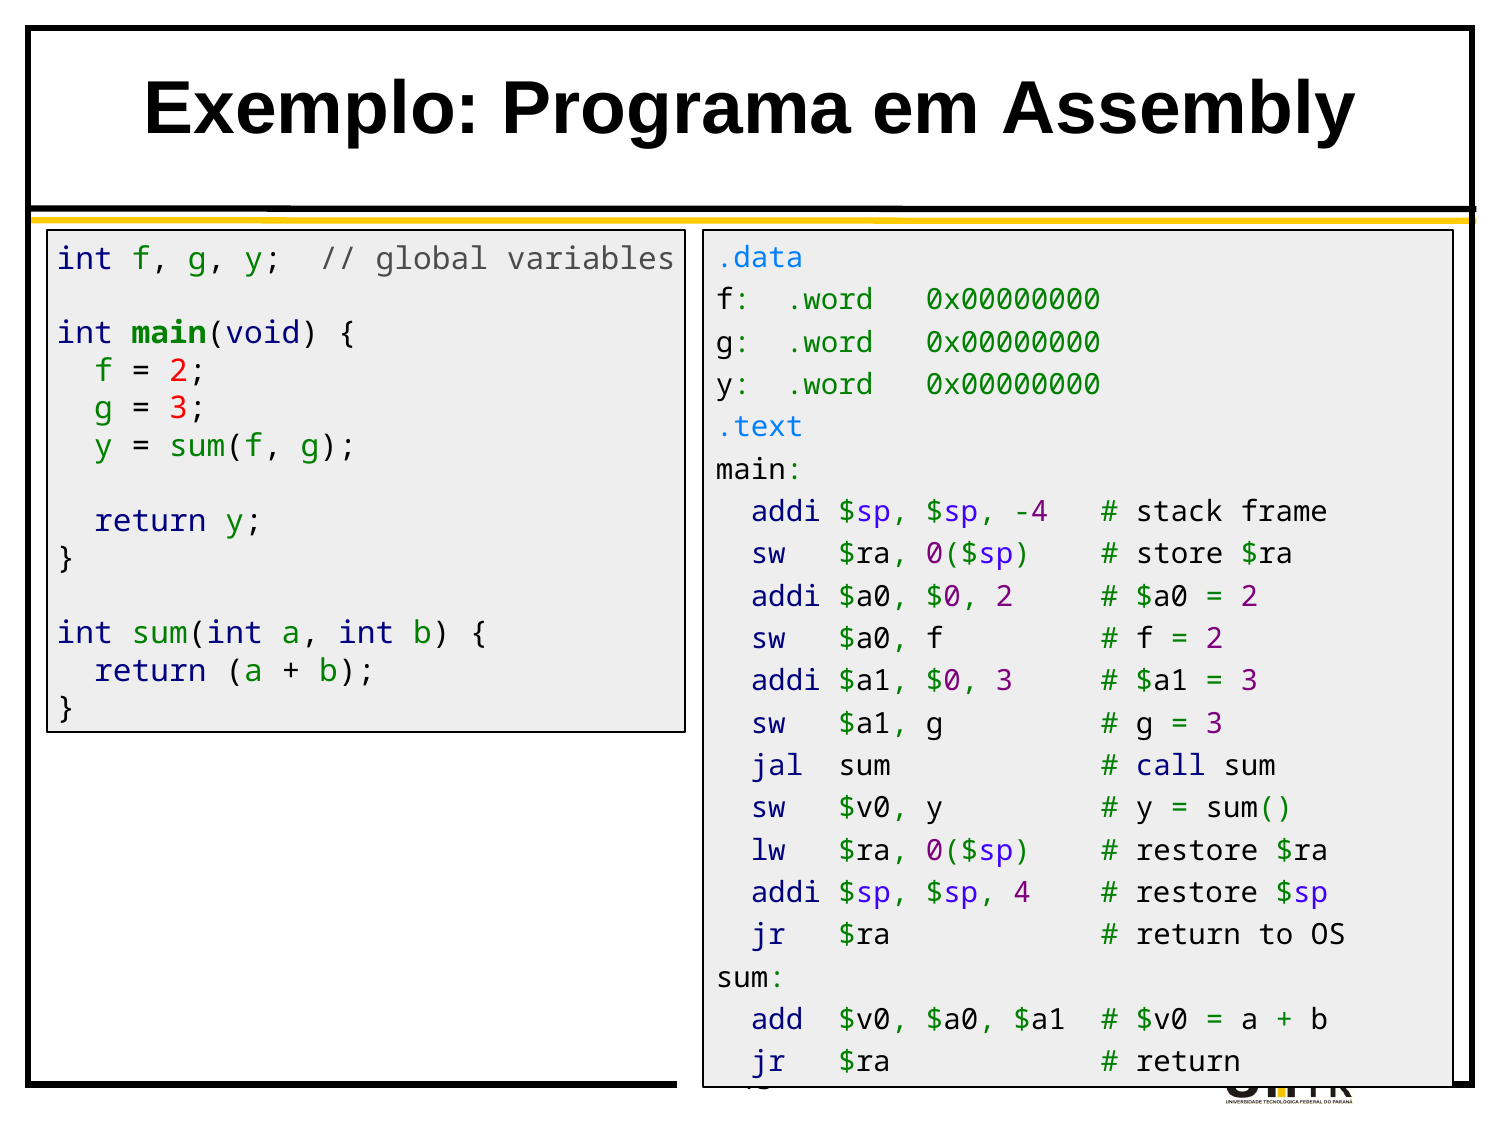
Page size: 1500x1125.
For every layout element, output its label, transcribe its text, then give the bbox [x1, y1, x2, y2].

text_box int f, g, y; // global variables int main(void) { f = 2; g = 3; y = sum(f, g); return y; } int sum(int a, int b) { return (a + b); } [47, 230, 686, 733]
text_box .data f: .word 0x00000000 g: .word 0x00000000 y: .word 0x00000000 .text main: addi $sp, $sp, -4 # stack frame sw $ra, 0($sp) # store $ra addi $a0, $0, 2 # $a0 = 2 sw $a0, f # f = 2 addi $a1, $0, 3 # $a1 = 3 sw $a1, g # g = 3 jal sum # call sum sw $v0, y # y = sum() lw $ra, 0($sp) # restore $ra addi $sp, $sp, 4 # restore $sp jr $ra # return to OS sum: add $v0, $a0, $a1 # $v0 = a + b jr $ra # return [702, 230, 1453, 1087]
picture [1225, 1087, 1353, 1104]
title Exemplo: Programa em Assembly [0, 54, 1500, 161]
